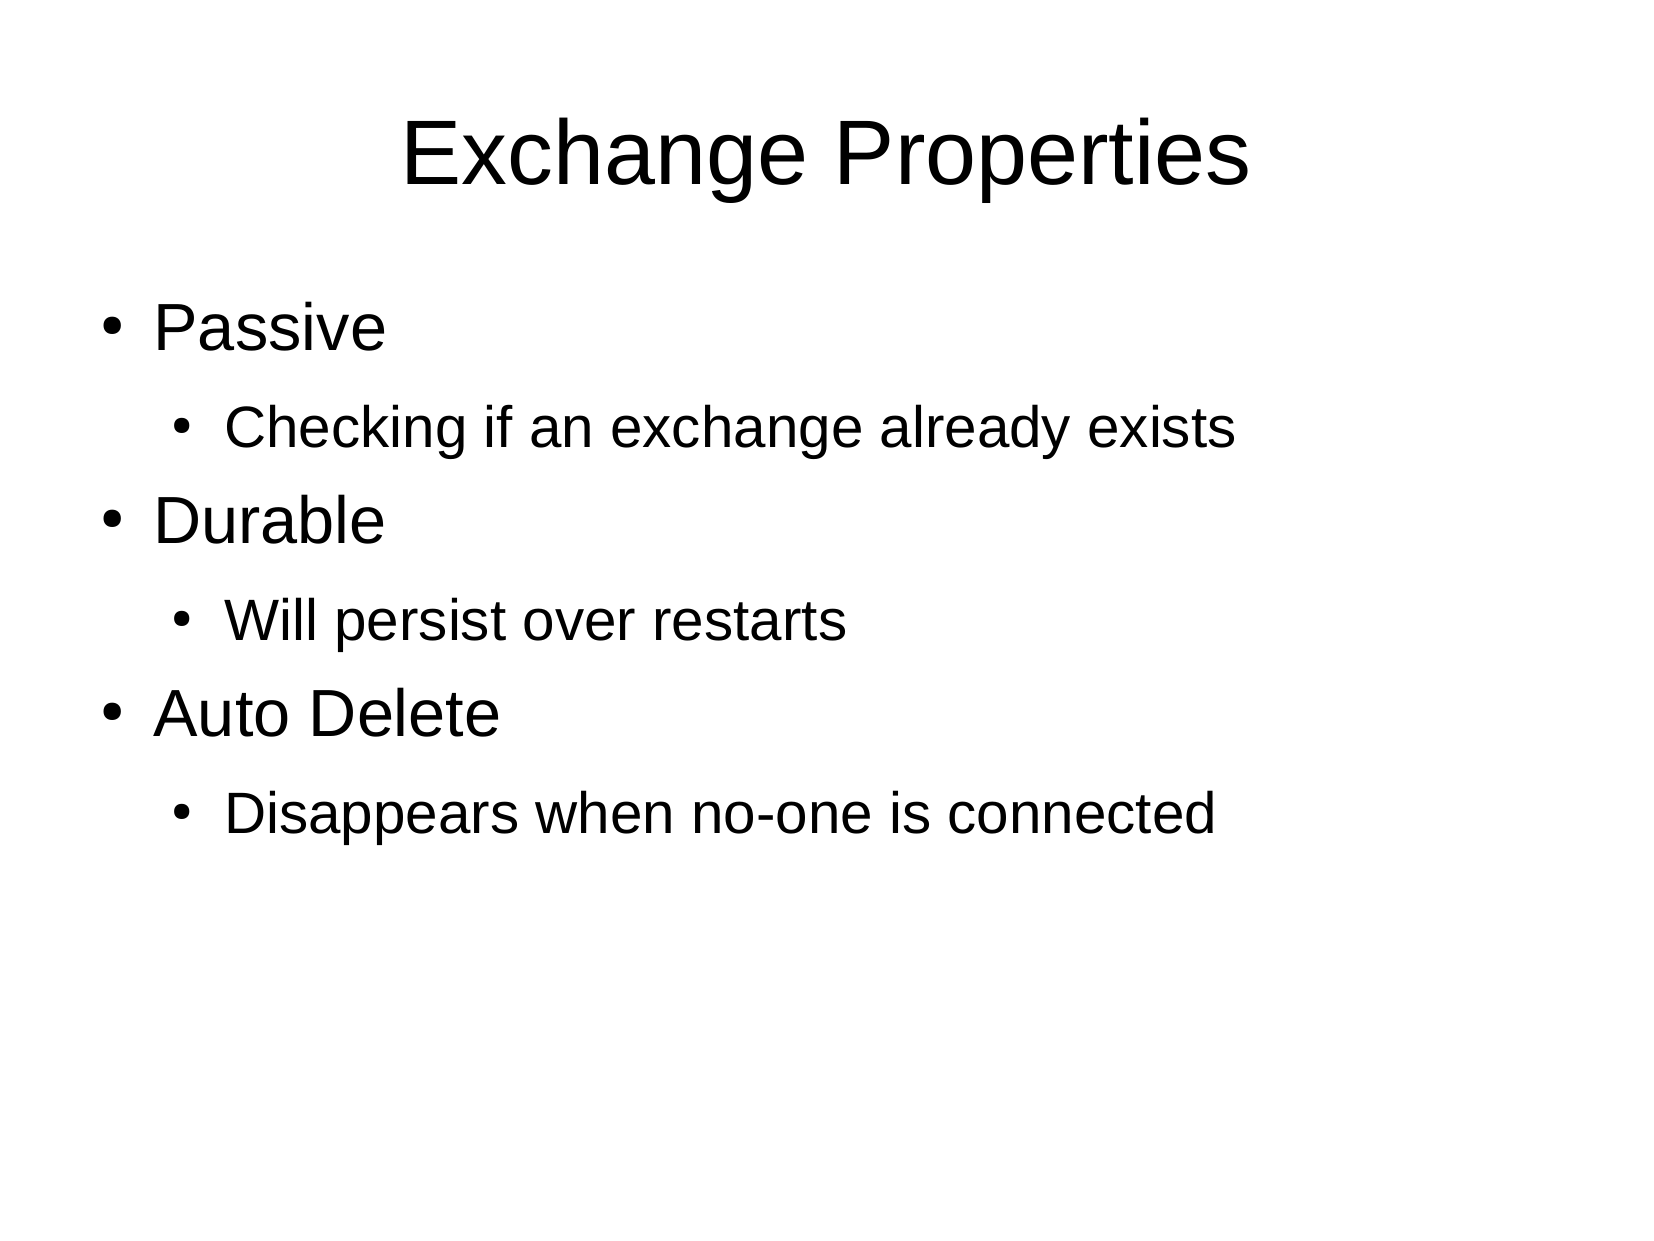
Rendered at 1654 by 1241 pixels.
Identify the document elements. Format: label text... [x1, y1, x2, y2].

list Passive Checking if an exchange already exists Durable Will persist over restarts Auto Delete Disappears when no-one is connected [82, 290, 1571, 1109]
title Exchange Properties [82, 49, 1571, 257]
